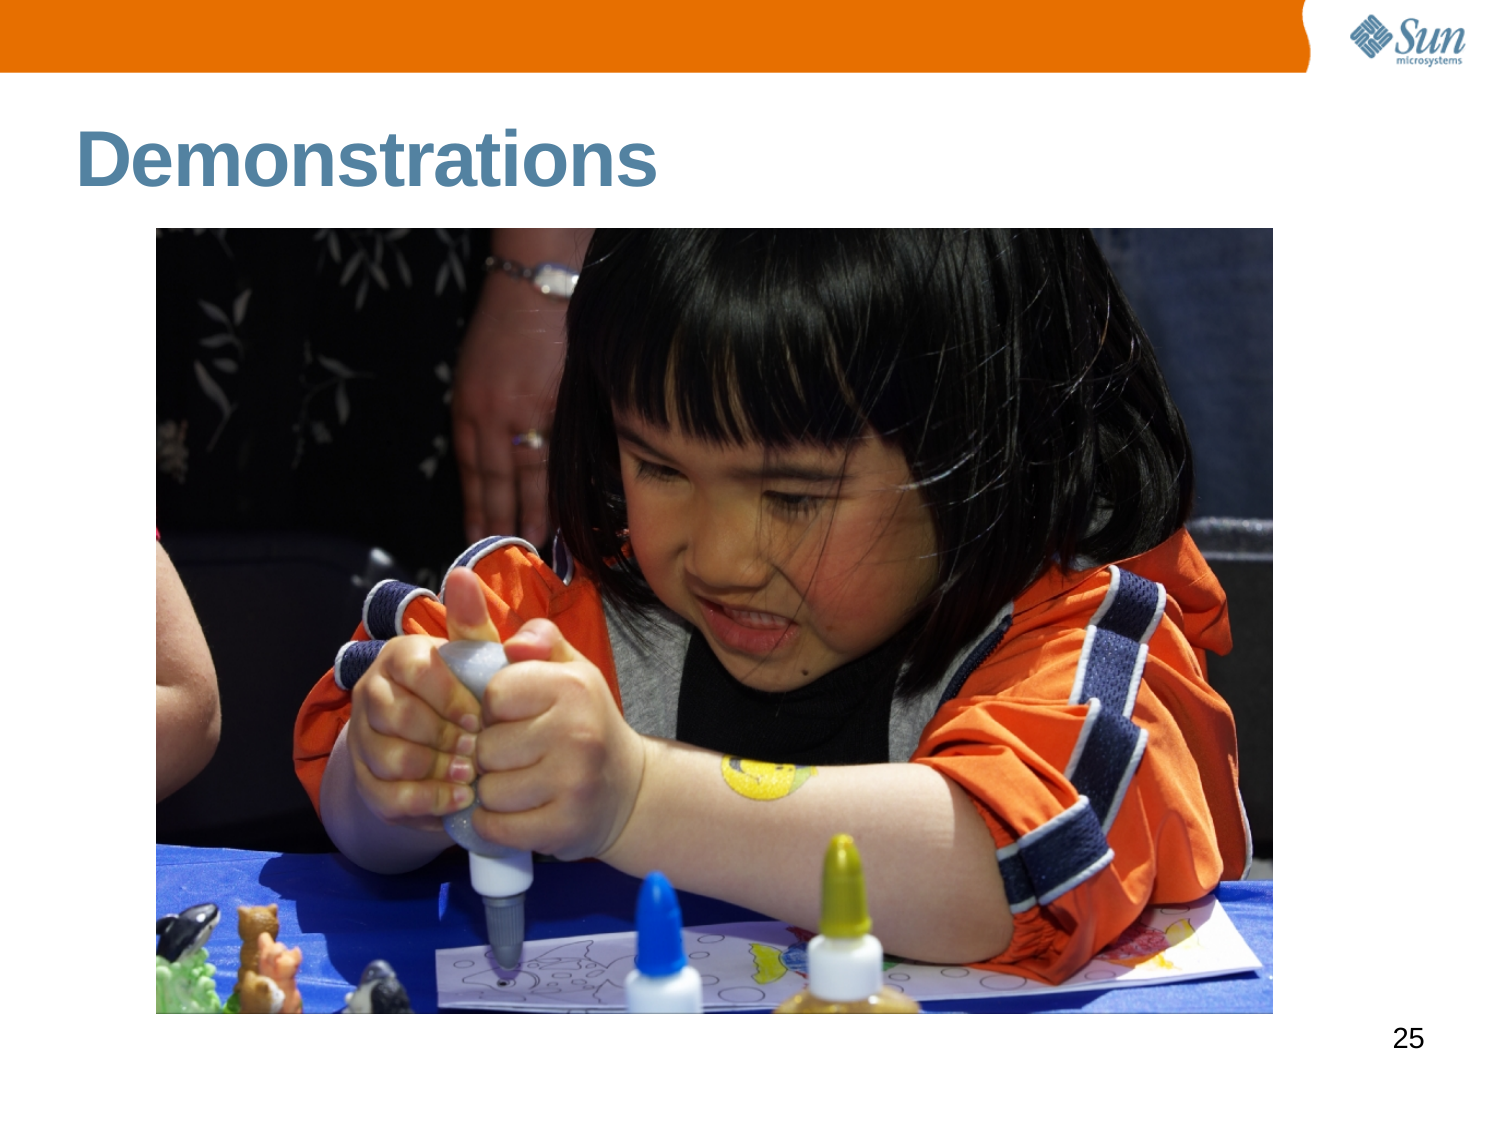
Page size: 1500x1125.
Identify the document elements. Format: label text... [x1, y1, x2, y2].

picture [156, 228, 1273, 1014]
title Demonstrations [75, 122, 1438, 228]
picture [0, 0, 1500, 75]
